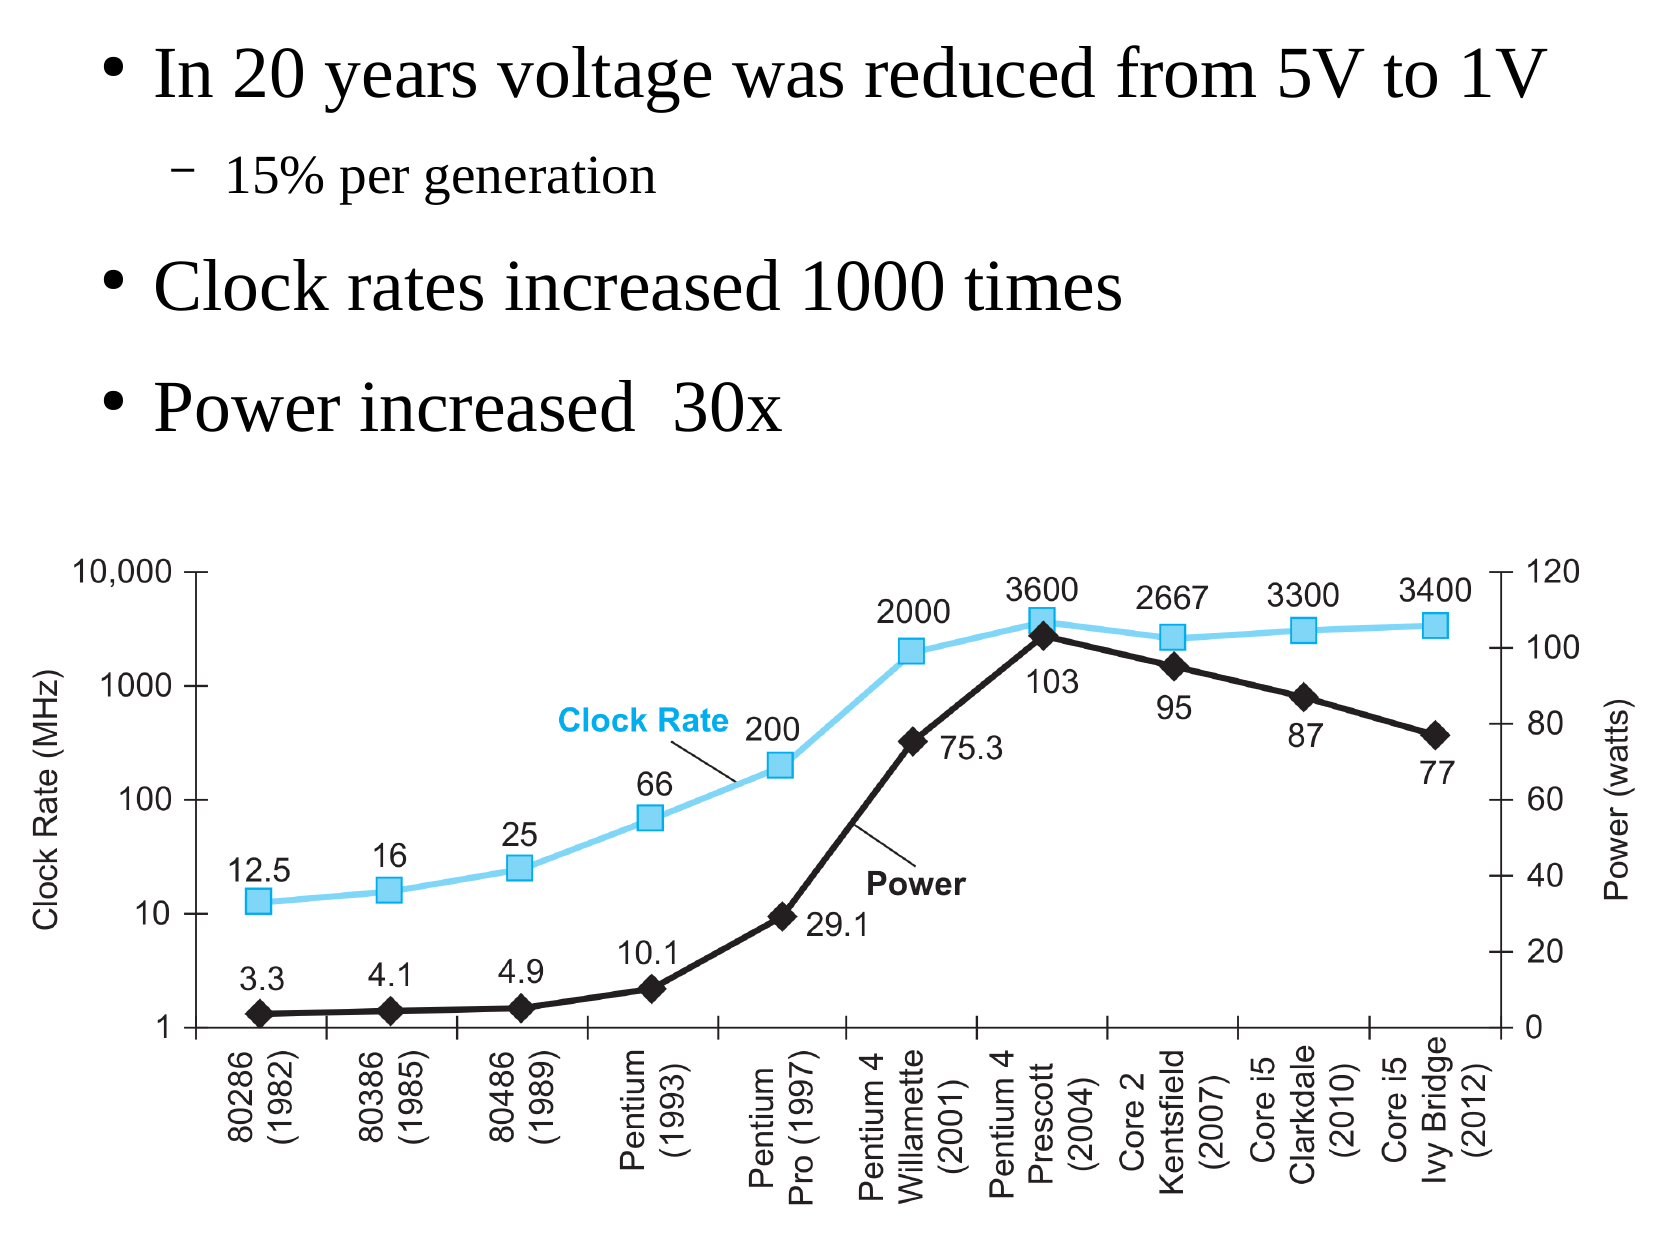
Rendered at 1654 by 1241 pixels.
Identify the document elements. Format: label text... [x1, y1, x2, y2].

picture [0, 498, 1654, 1214]
list In 20 years voltage was reduced from 5V to 1V 15% per generation Clock rates increased 1000 times Power increased 30x [82, 24, 1571, 498]
